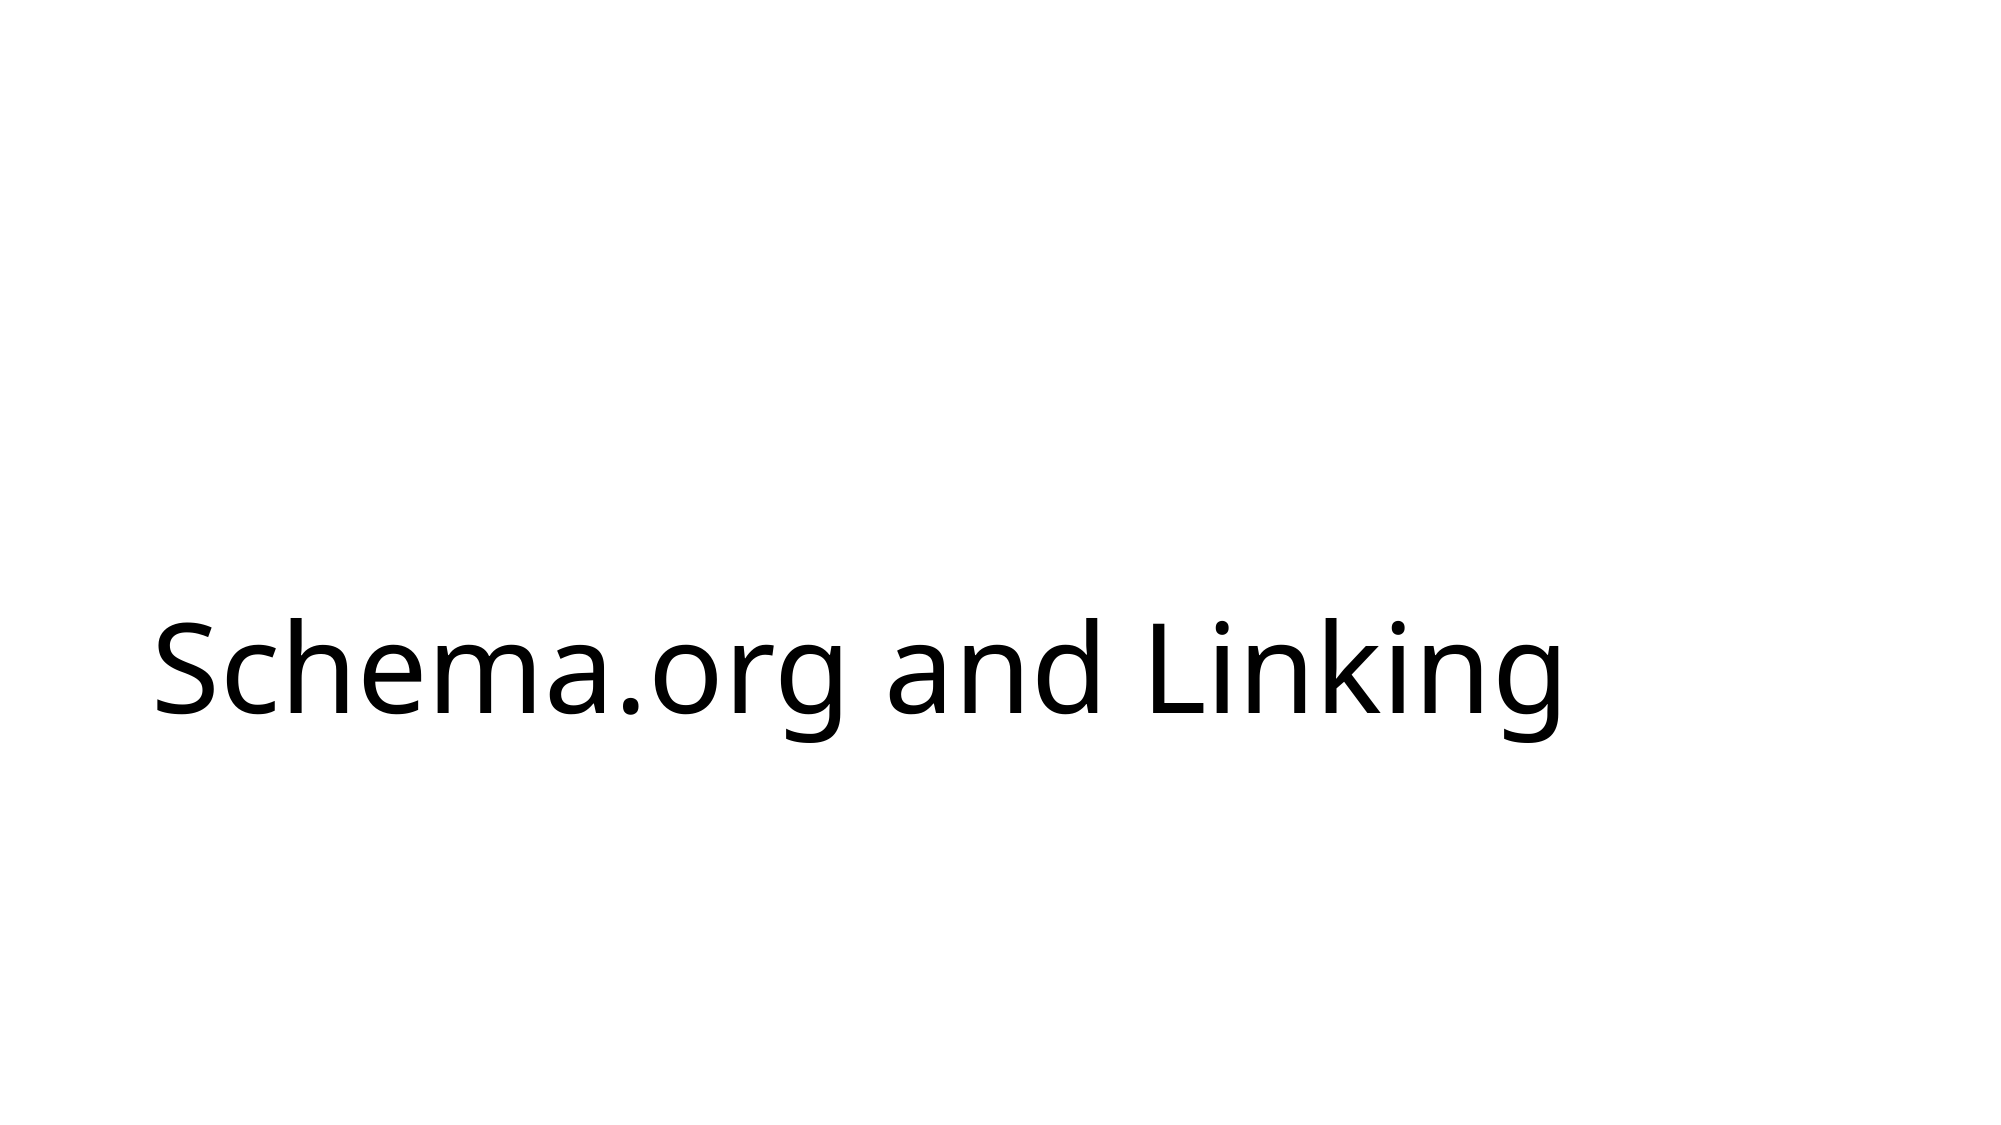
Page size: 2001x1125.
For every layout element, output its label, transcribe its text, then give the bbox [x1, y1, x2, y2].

title Schema.org and Linking [136, 280, 1862, 749]
